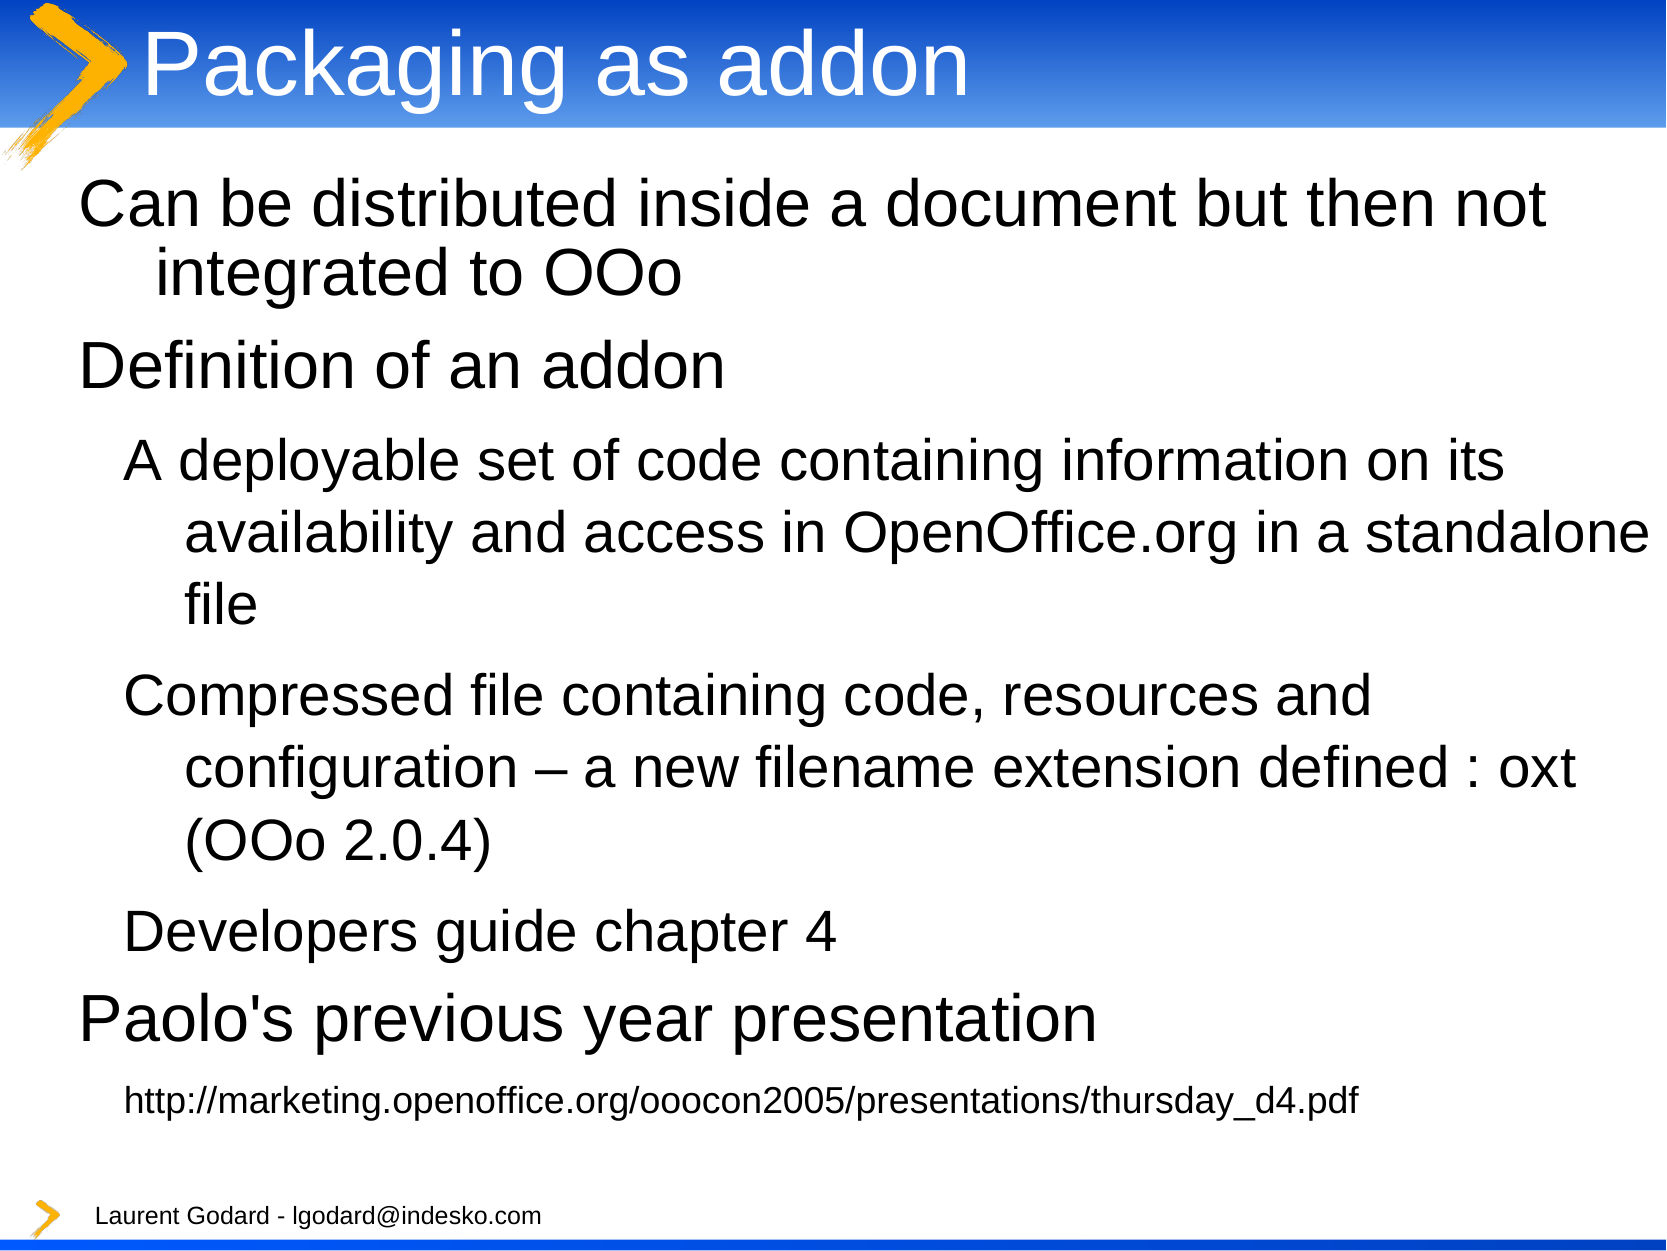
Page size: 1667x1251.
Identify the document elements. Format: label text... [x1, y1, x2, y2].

picture [29, 1200, 60, 1241]
list Can be distributed inside a document but then not integrated to OOo Definition of an addon A deployable set of code containing information on its availability and access in OpenOffice.org in a standalone file Compressed file containing code, resources and configuration – a new filename extension defined : oxt (OOo 2.0.4) Developers guide chapter 4 Paolo's previous year presentation http://marketing.openoffice.org/ooocon2005/presentations/thursday_d4.pdf [25, 170, 1654, 1127]
title Packaging as addon [137, 0, 1585, 170]
picture [2, 2, 128, 172]
